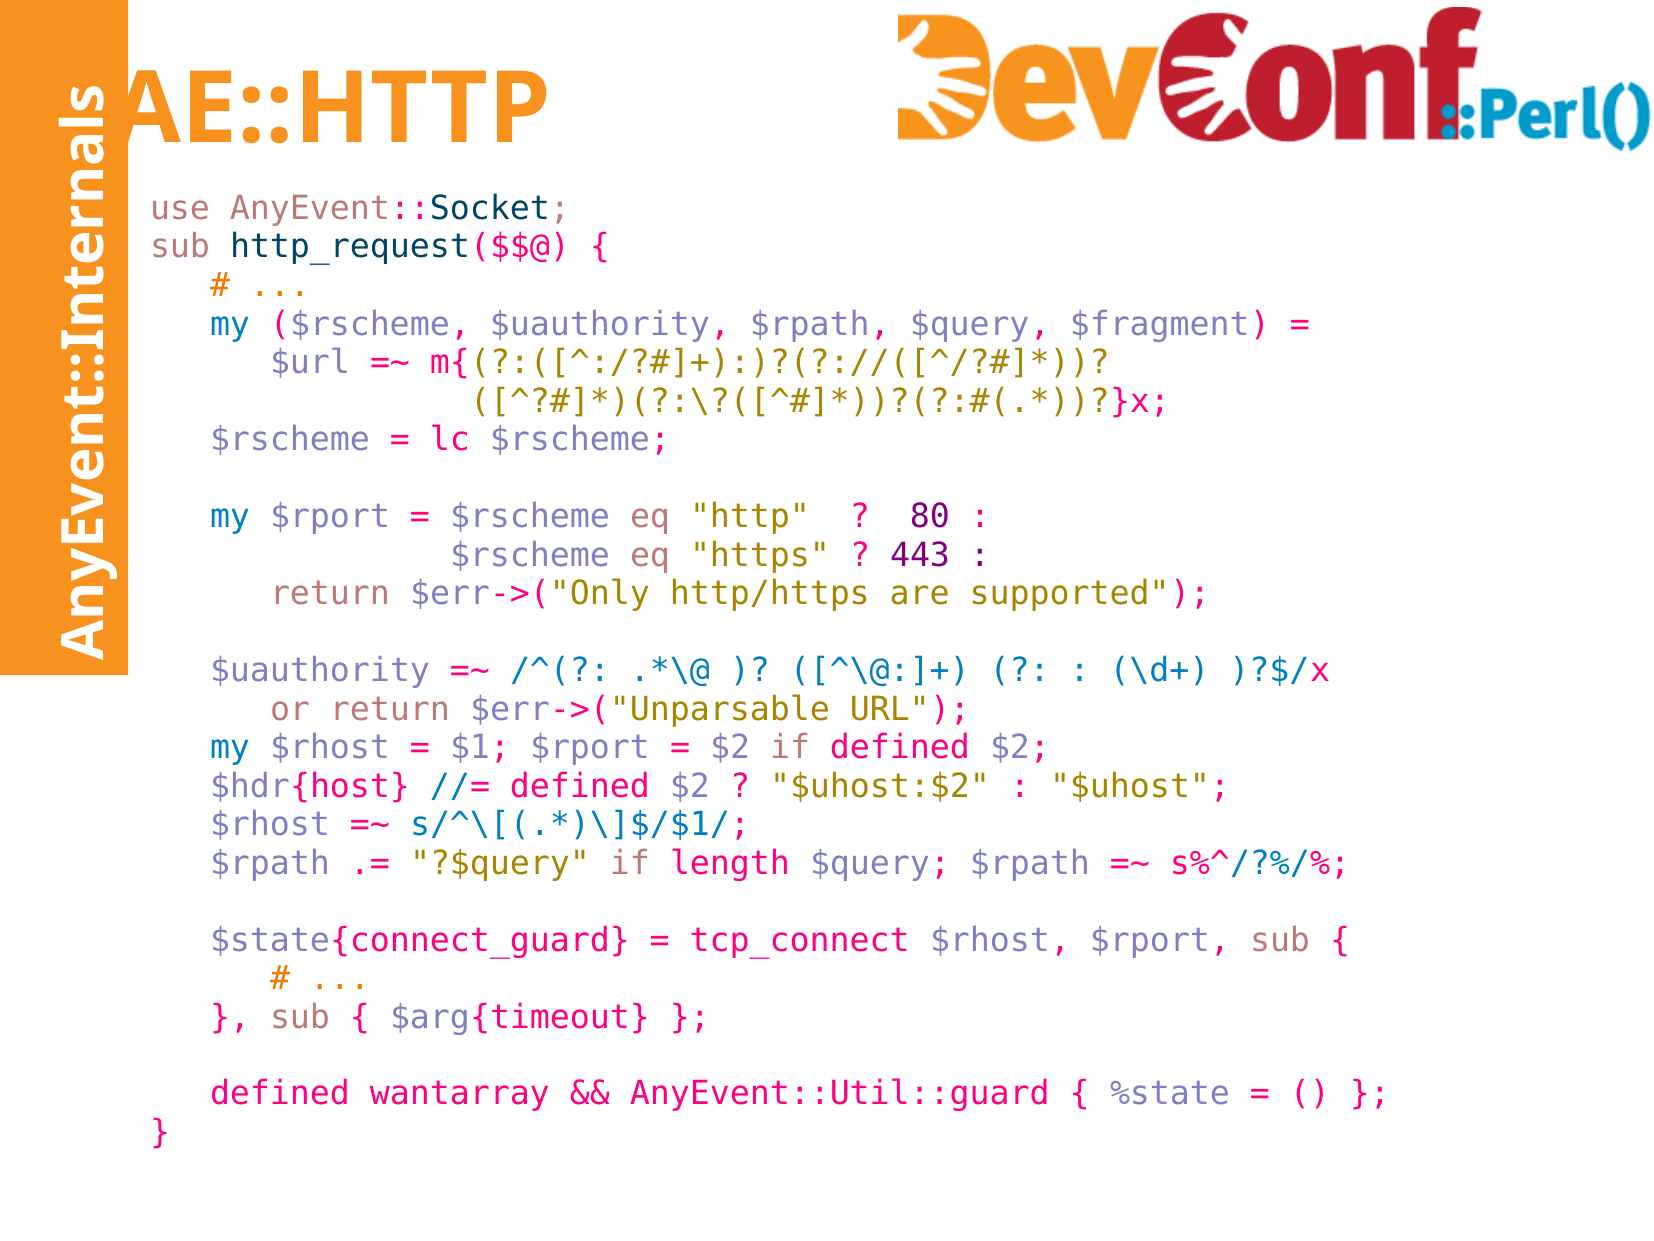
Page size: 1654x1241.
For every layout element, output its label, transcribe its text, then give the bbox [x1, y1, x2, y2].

text_box use AnyEvent::Socket; sub http_request($$@) { # ... my ($rscheme, $uauthority, $rpath, $query, $fragment) = $url =~ m{(?:([^:/?#]+):)?(?://([^/?#]*))? ([^?#]*)(?:\?([^#]*))?(?:#(.*))?}x; $rscheme = lc $rscheme; my $rport = $rscheme eq "http" ? 80 : $rscheme eq "https" ? 443 : return $err->("Only http/https are supported"); $uauthority =~ /^(?: .*\@ )? ([^\@:]+) (?: : (\d+) )?$/x or return $err->("Unparsable URL"); my $rhost = $1; $rport = $2 if defined $2; $hdr{host} //= defined $2 ? "$uhost:$2" : "$uhost"; $rhost =~ s/^\[(.*)\]$/$1/; $rpath .= "?$query" if length $query; $rpath =~ s%^/?%/%; $state{connect_guard} = tcp_connect $rhost, $rport, sub { # ... }, sub { $arg{timeout} }; defined wantarray && AnyEvent::Util::guard { %state = () }; } [150, 188, 1576, 1193]
text_box AnyEvent::Internals [0, 0, 84, 676]
picture [898, 7, 1651, 151]
title AE::HTTP [112, 45, 901, 162]
